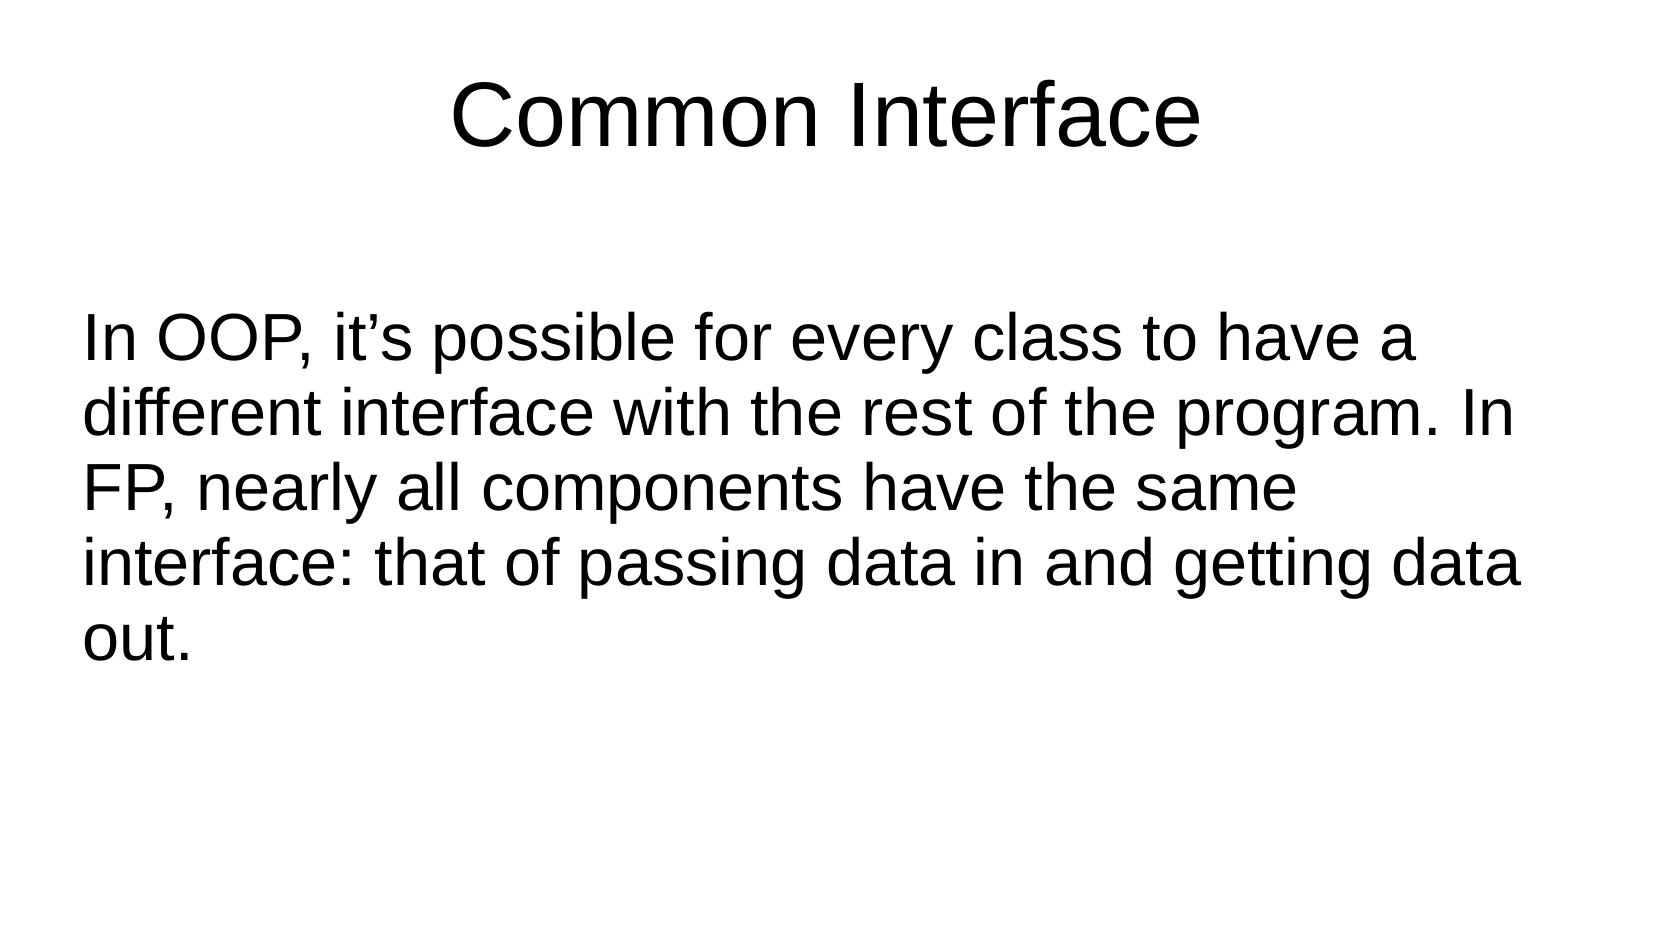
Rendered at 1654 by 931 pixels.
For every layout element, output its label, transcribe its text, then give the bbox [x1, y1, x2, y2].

subtitle In OOP, it’s possible for every class to have a different interface with the rest of the program. In FP, nearly all components have the same interface: that of passing data in and getting data out. [82, 217, 1571, 758]
title Common Interface [82, 37, 1571, 193]
